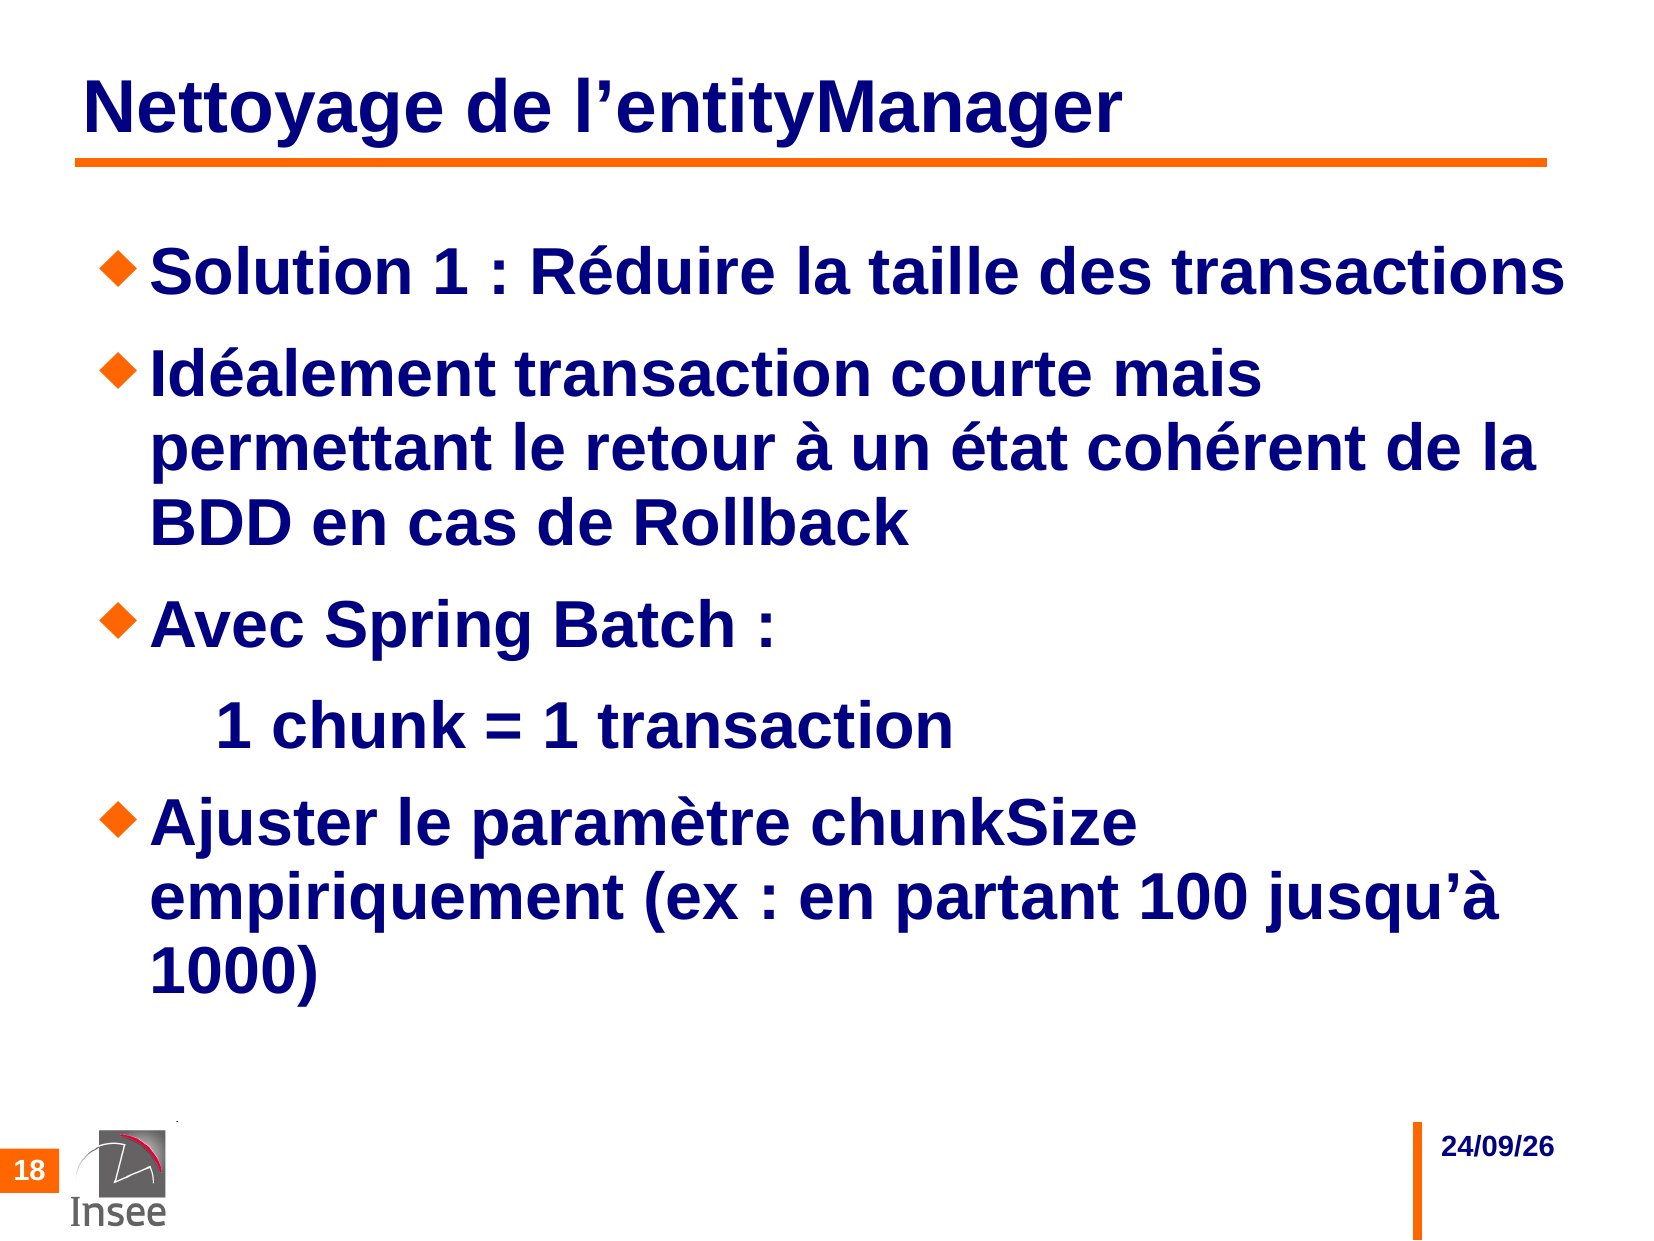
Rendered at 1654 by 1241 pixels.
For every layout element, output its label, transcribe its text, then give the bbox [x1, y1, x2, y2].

list Solution 1 : Réduire la taille des transactions Idéalement transaction courte mais permettant le retour à un état cohérent de la BDD en cas de Rollback Avec Spring Batch : 1 chunk = 1 transaction Ajuster le paramètre chunkSize empiriquement (ex : en partant 100 jusqu’à 1000) [82, 136, 1571, 1087]
title Nettoyage de l’entityManager [82, 49, 1619, 163]
picture [62, 1121, 178, 1241]
